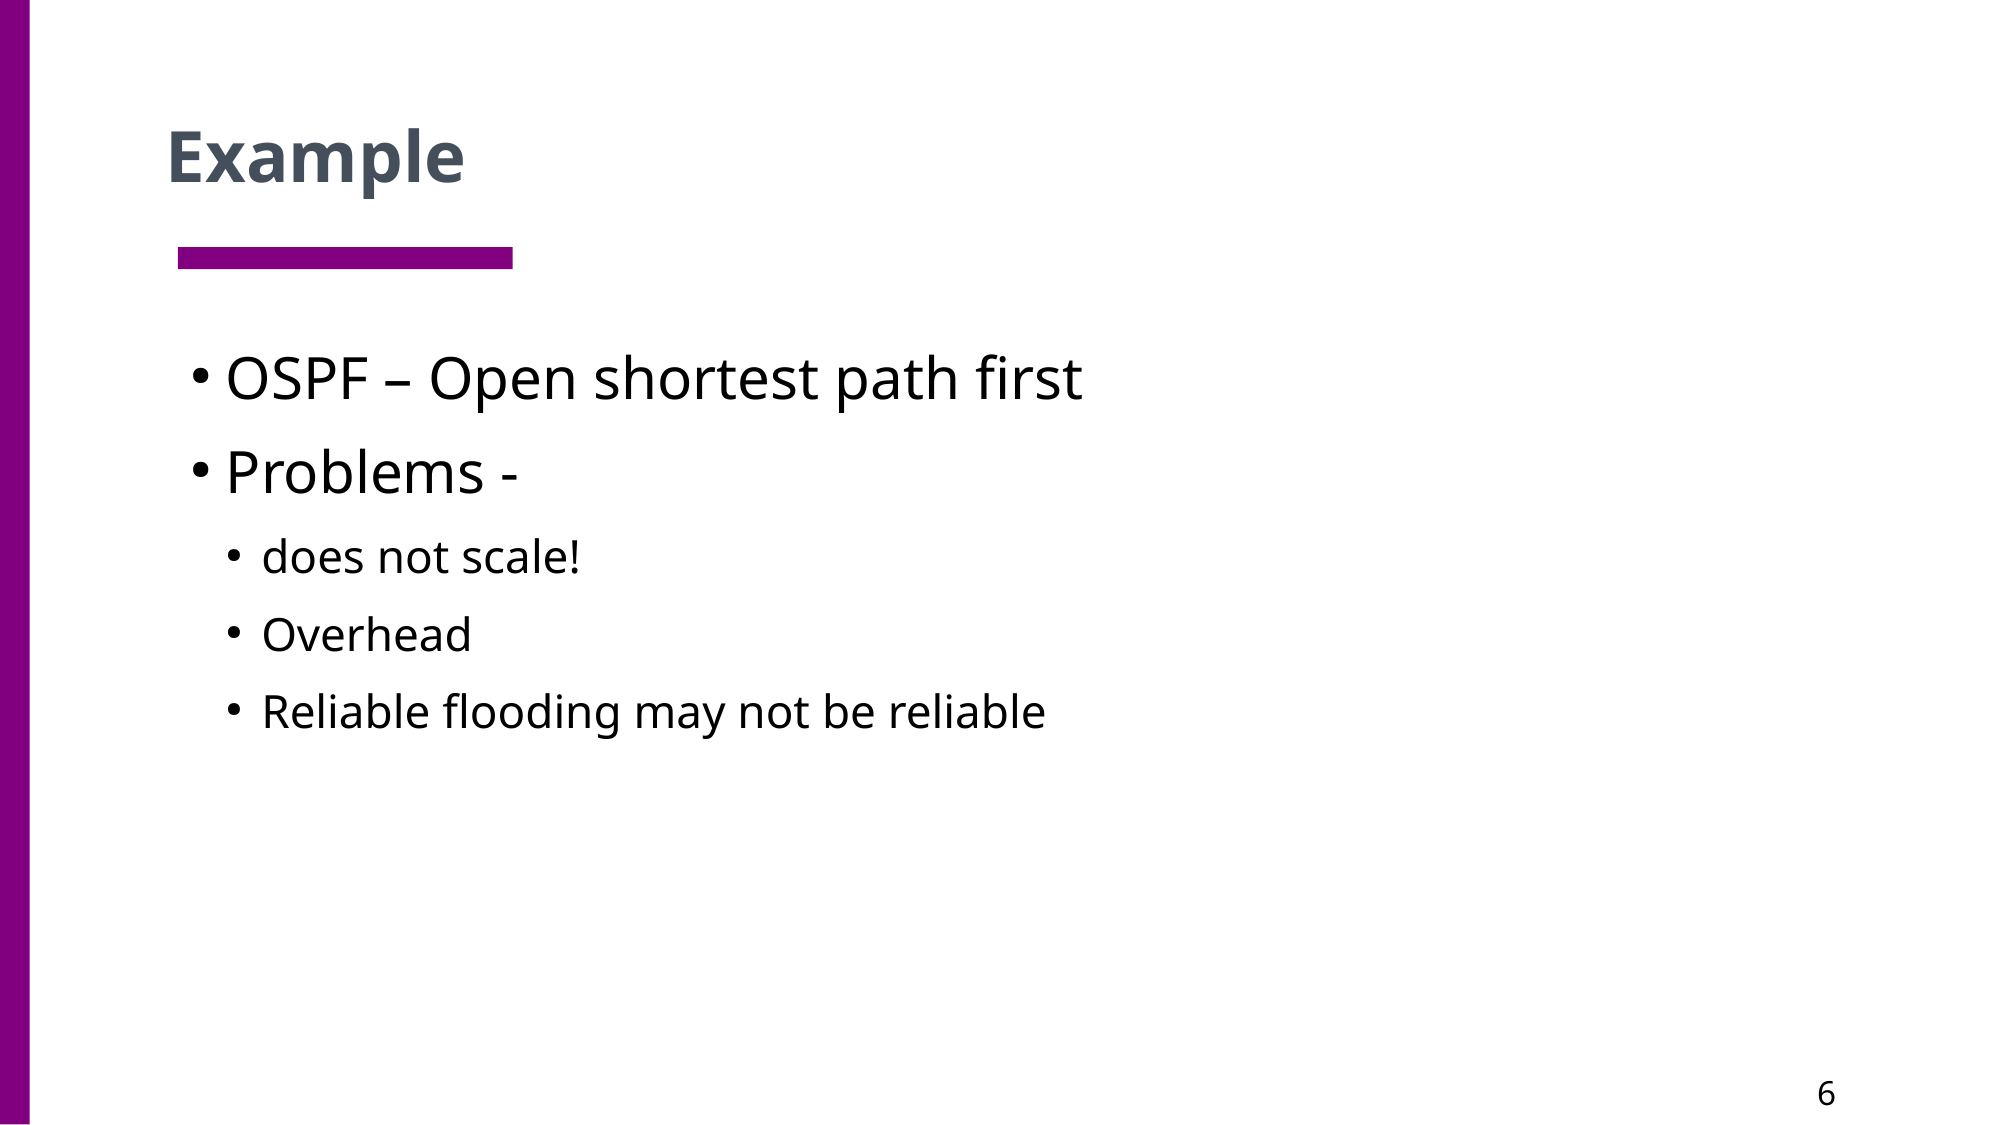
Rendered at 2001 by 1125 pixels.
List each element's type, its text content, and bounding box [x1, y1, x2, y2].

text_box OSPF – Open shortest path first Problems - does not scale! Overhead Reliable flooding may not be reliable [100, 329, 2000, 815]
text_box Example [151, 0, 1849, 212]
